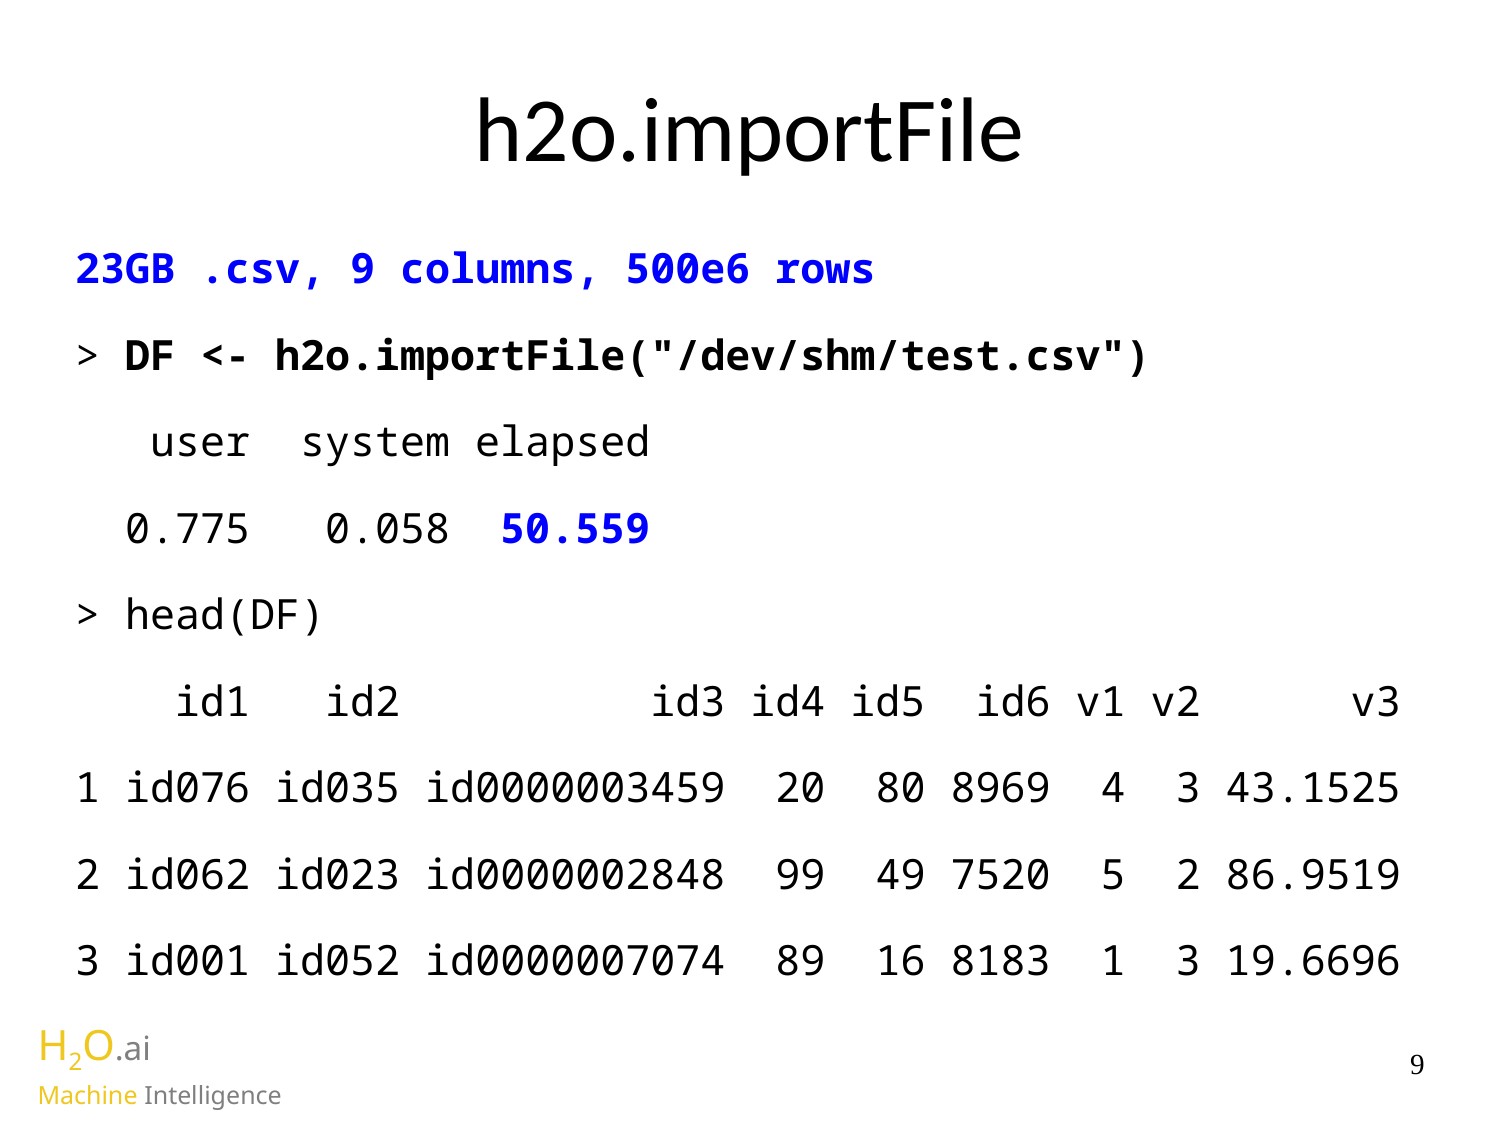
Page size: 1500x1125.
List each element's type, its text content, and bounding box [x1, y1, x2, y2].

title h2o.importFile [75, 15, 1425, 238]
list 23GB .csv, 9 columns, 500e6 rows > DF <- h2o.importFile("/dev/shm/test.csv") user system elapsed 0.775 0.058 50.559 > head(DF) id1 id2 id3 id4 id5 id6 v1 v2 v3 1 id076 id035 id0000003459 20 80 8969 4 3 43.1525 2 id062 id023 id0000002848 99 49 7520 5 2 86.9519 3 id001 id052 id0000007074 89 16 8183 1 3 19.6696 [75, 238, 1425, 1002]
